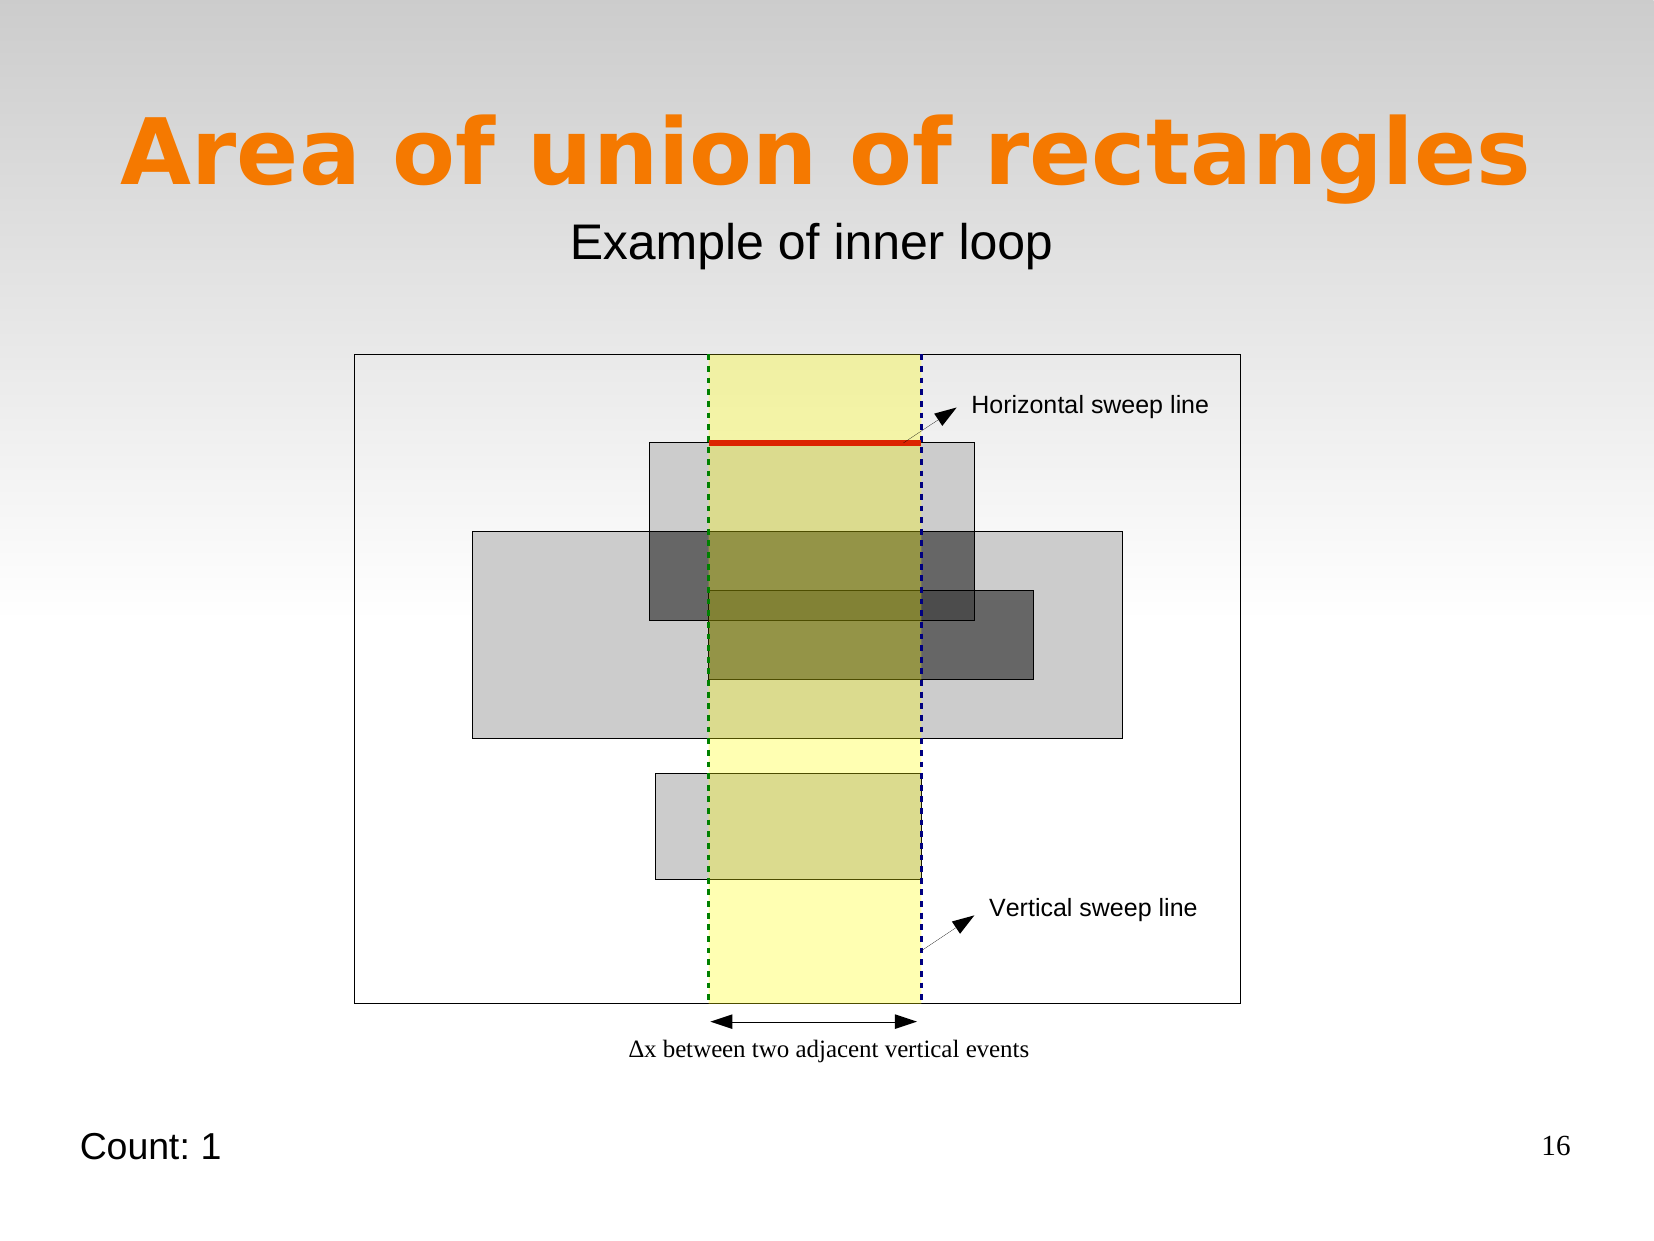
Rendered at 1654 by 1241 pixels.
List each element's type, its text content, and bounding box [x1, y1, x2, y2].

text_box [265, 590, 384, 661]
text_box [708, 354, 922, 440]
text_box Horizontal sweep line [956, 383, 1241, 427]
title Area of union of rectangles [82, 49, 1571, 257]
text_box ∆x between two adjacent vertical events [614, 1027, 1052, 1073]
text_box Count: 1 [64, 1118, 272, 1176]
text_box [472, 442, 1123, 1004]
text_box [910, 432, 922, 440]
text_box Example of inner loop [555, 206, 1087, 278]
text_box Vertical sweep line [974, 885, 1241, 929]
